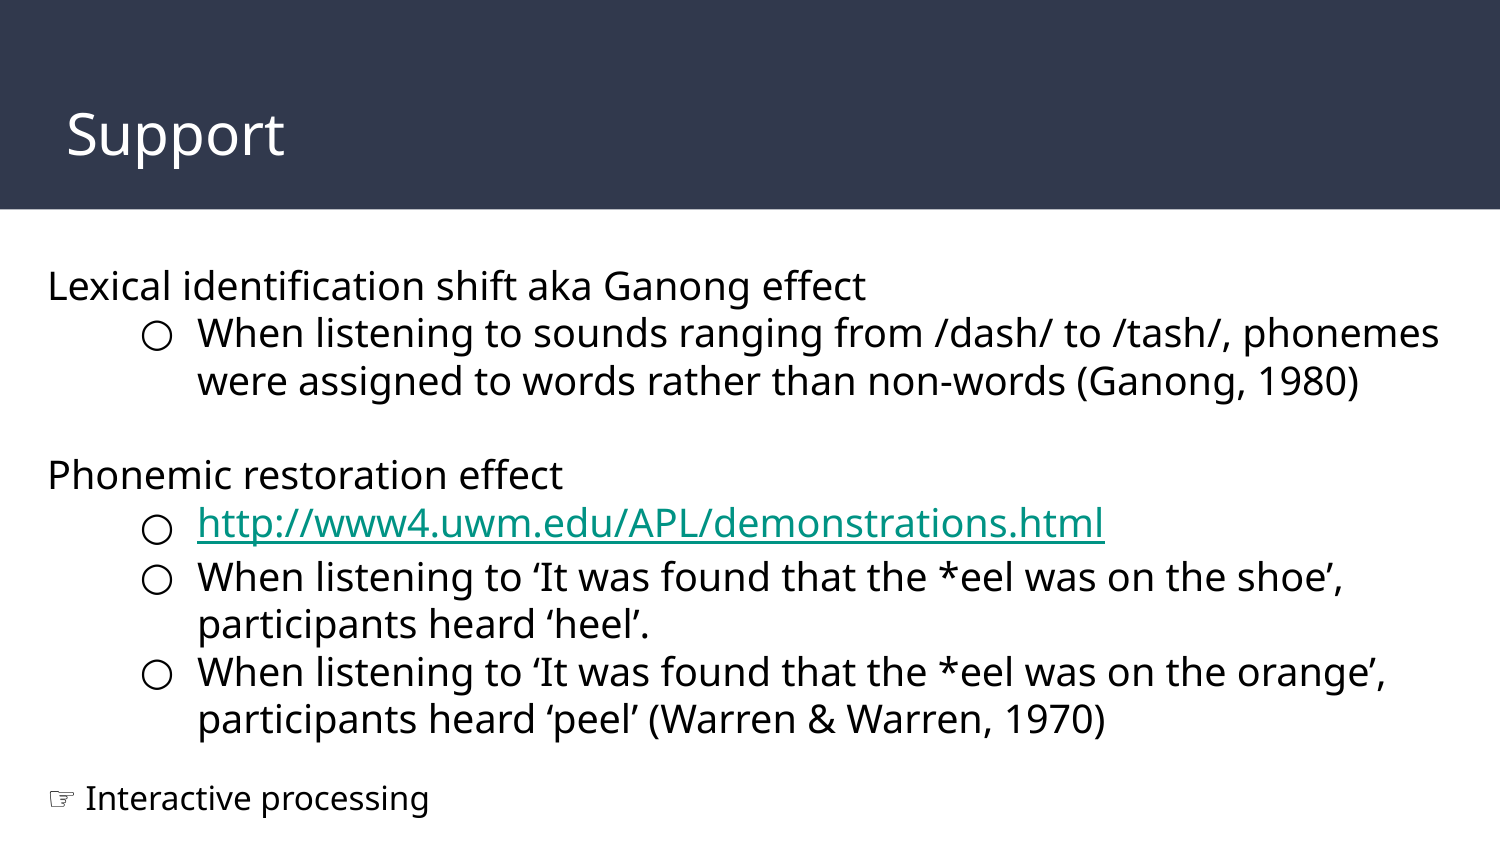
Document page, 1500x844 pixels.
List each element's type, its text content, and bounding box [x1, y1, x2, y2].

title Support [51, 82, 1449, 185]
text_box ☞ Interactive processing [32, 761, 644, 821]
text_box Lexical identification shift aka Ganong effect When listening to sounds ranging from /dash/ to /tash/, phonemes were assigned to words rather than non-words (Ganong, 1980) Phonemic restoration effect http://www4.uwm.edu/APL/demonstrations.html When listening to ‘It was found that the *eel was on the shoe’, participants heard ‘heel’. When listening to ‘It was found that the *eel was on the orange’, participants heard ‘peel’ (Warren & Warren, 1970) [32, 245, 1461, 821]
